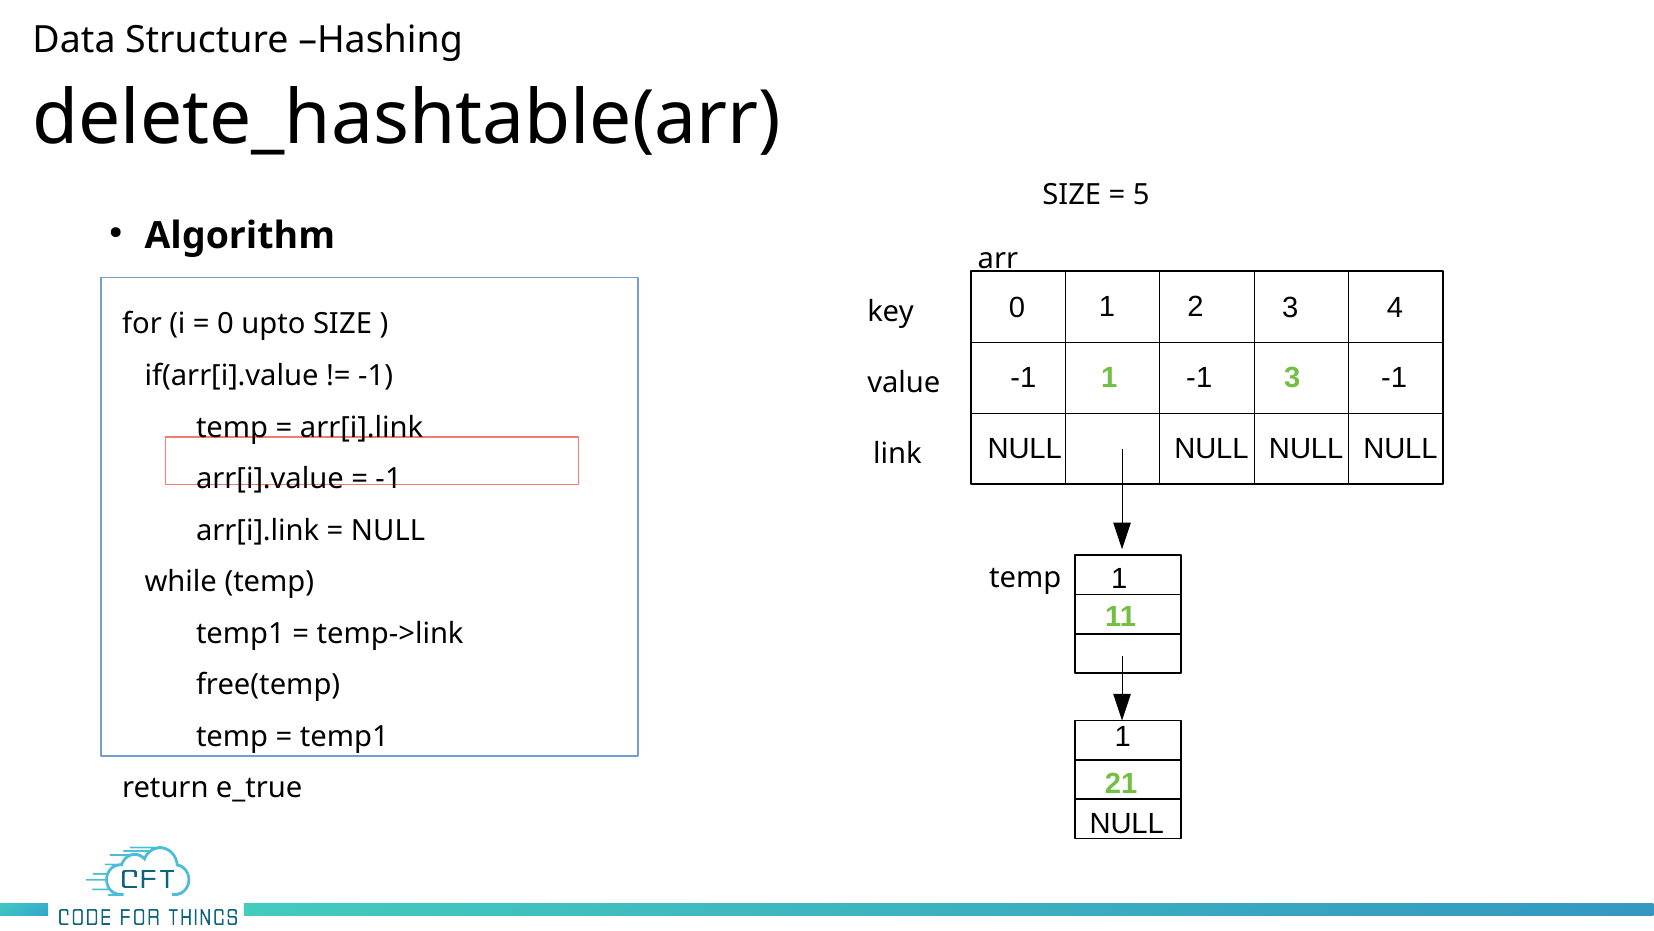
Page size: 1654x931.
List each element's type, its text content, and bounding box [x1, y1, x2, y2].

text_box -1 [1171, 353, 1228, 402]
text_box [1160, 473, 1254, 484]
text_box -1 [995, 353, 1052, 402]
text_box [1349, 343, 1444, 413]
text_box [1255, 473, 1348, 484]
text_box arr [963, 230, 1141, 280]
text_box [1349, 414, 1444, 424]
text_box [970, 280, 1065, 342]
text_box [1255, 271, 1348, 342]
text_box key [852, 283, 1018, 353]
text_box 21 [1090, 759, 1170, 808]
text_box [1160, 343, 1254, 413]
text_box [1255, 414, 1348, 424]
text_box value [852, 353, 1018, 437]
text_box [1160, 271, 1254, 342]
text_box -1 [1366, 353, 1422, 402]
text_box [970, 473, 1065, 484]
text_box for (i = 0 upto SIZE ) if(arr[i].value != -1) temp = arr[i].link arr[i].value = -1 arr[i].link = NULL while (temp) temp1 = temp->link free(temp) temp = temp1 return e_true [107, 295, 851, 886]
text_box 3 [1267, 283, 1314, 331]
text_box 11 [1090, 592, 1199, 640]
text_box NULL [1348, 424, 1453, 473]
text_box NULL [972, 424, 1077, 473]
text_box 3 [1269, 353, 1325, 402]
text_box [1255, 343, 1348, 413]
text_box [1018, 343, 1065, 413]
text_box [1074, 599, 1182, 674]
text_box [1074, 720, 1099, 799]
text_box 4 [1372, 283, 1419, 331]
text_box Algorithm [94, 200, 886, 269]
picture [59, 846, 237, 925]
text_box 2 [1172, 282, 1219, 331]
text_box 1 [1099, 712, 1146, 759]
text_box [1349, 271, 1444, 342]
text_box [1160, 414, 1254, 424]
text_box NULL [1074, 799, 1179, 847]
text_box [1143, 555, 1182, 592]
text_box [1066, 271, 1159, 342]
text_box [1146, 720, 1182, 839]
text_box NULL [1159, 424, 1254, 473]
text_box 1 [1084, 282, 1131, 331]
text_box link [858, 424, 1004, 474]
text_box [100, 277, 638, 756]
title Data Structure –Hashing delete_hashtable(arr) [32, 12, 1630, 166]
text_box 1 [1086, 353, 1142, 402]
text_box [1018, 414, 1065, 424]
text_box [1066, 343, 1159, 413]
text_box [1066, 414, 1159, 484]
text_box [1349, 473, 1444, 484]
text_box 1 [1105, 554, 1143, 592]
text_box NULL [1254, 424, 1348, 473]
text_box temp [974, 549, 1105, 599]
text_box SIZE = 5 [1027, 166, 1205, 216]
text_box 0 [994, 283, 1041, 332]
